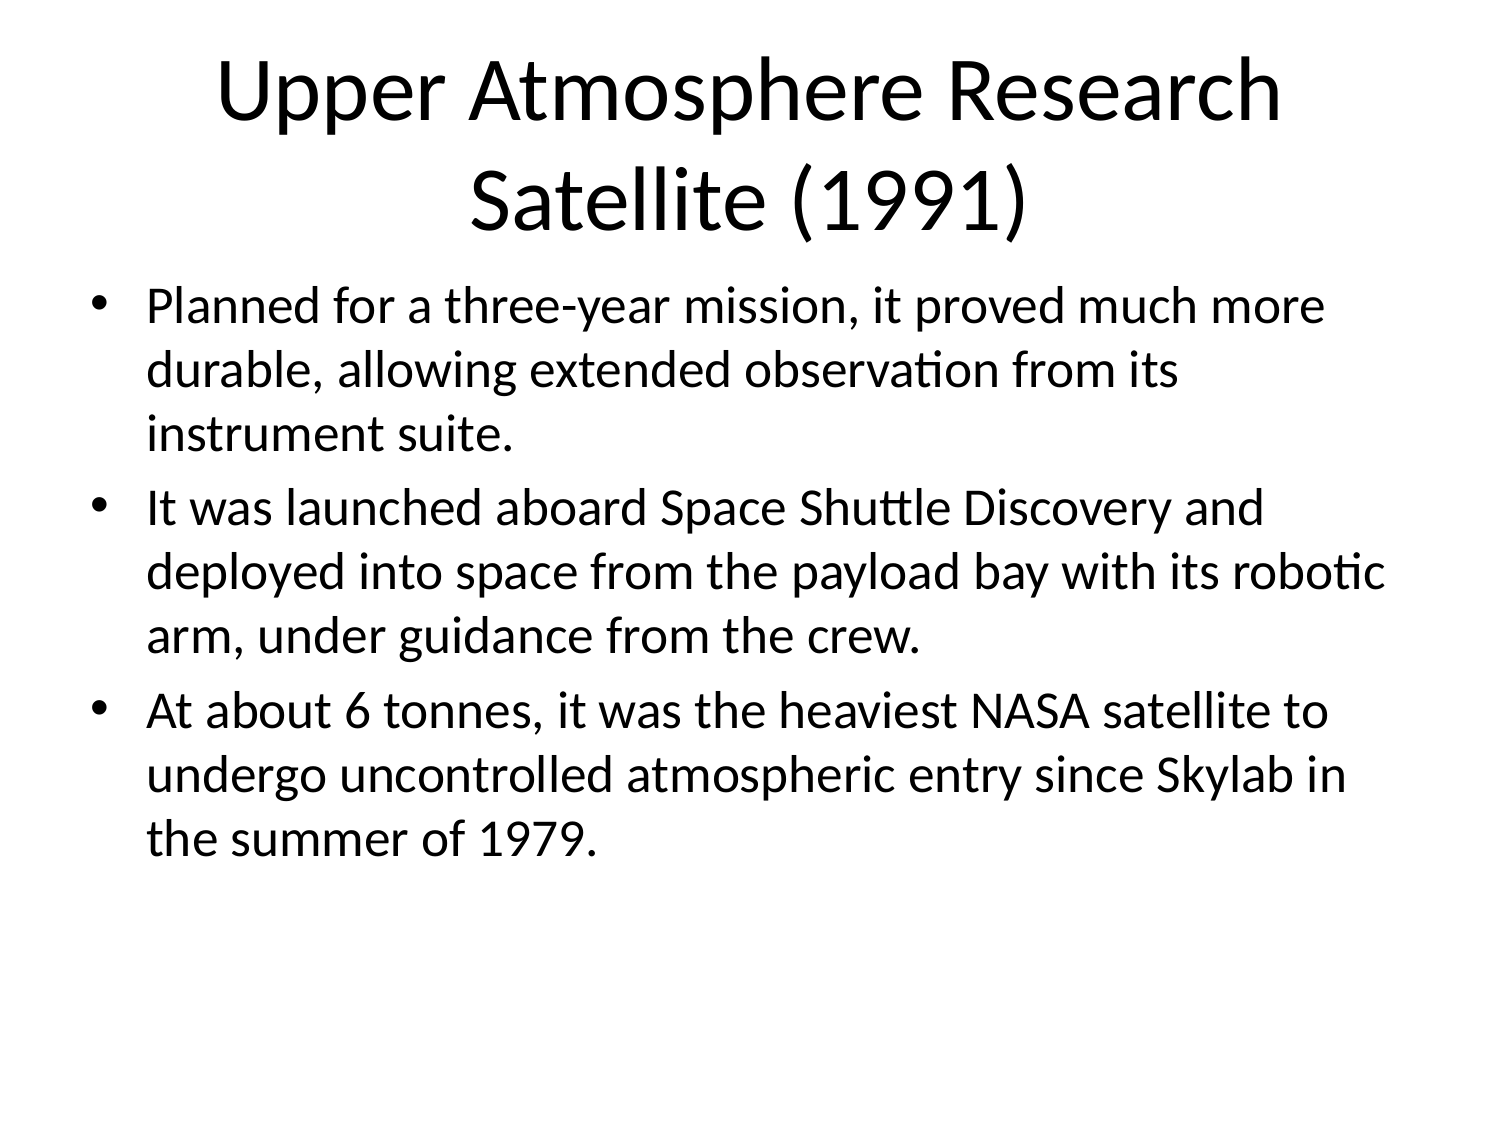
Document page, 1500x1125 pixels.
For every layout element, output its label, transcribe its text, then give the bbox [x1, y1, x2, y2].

list Planned for a three-year mission, it proved much more durable, allowing extended observation from its instrument suite. It was launched aboard Space Shuttle Discovery and deployed into space from the payload bay with its robotic arm, under guidance from the crew. At about 6 tonnes, it was the heaviest NASA satellite to undergo uncontrolled atmospheric entry since Skylab in the summer of 1979. [75, 262, 1425, 1005]
title Upper Atmosphere Research Satellite (1991) [75, 45, 1425, 233]
